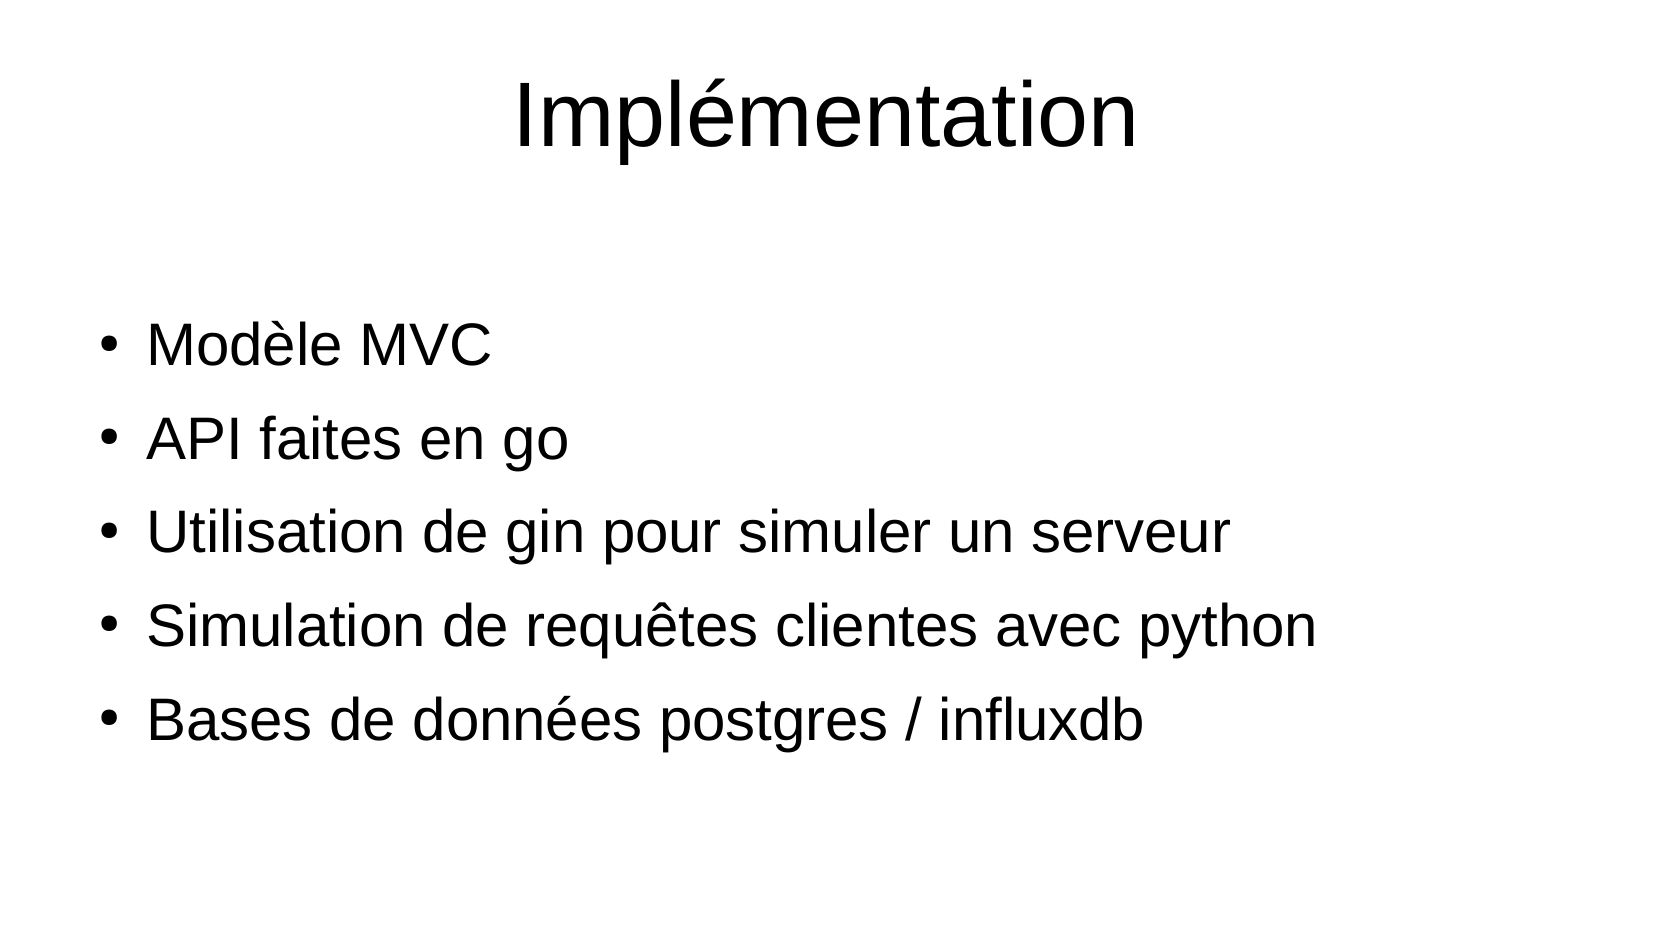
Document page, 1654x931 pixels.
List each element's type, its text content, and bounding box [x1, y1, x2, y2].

list Modèle MVC API faites en go Utilisation de gin pour simuler un serveur Simulation de requêtes clientes avec python Bases de données postgres / influxdb [82, 217, 1571, 758]
title Implémentation [82, 37, 1571, 193]
